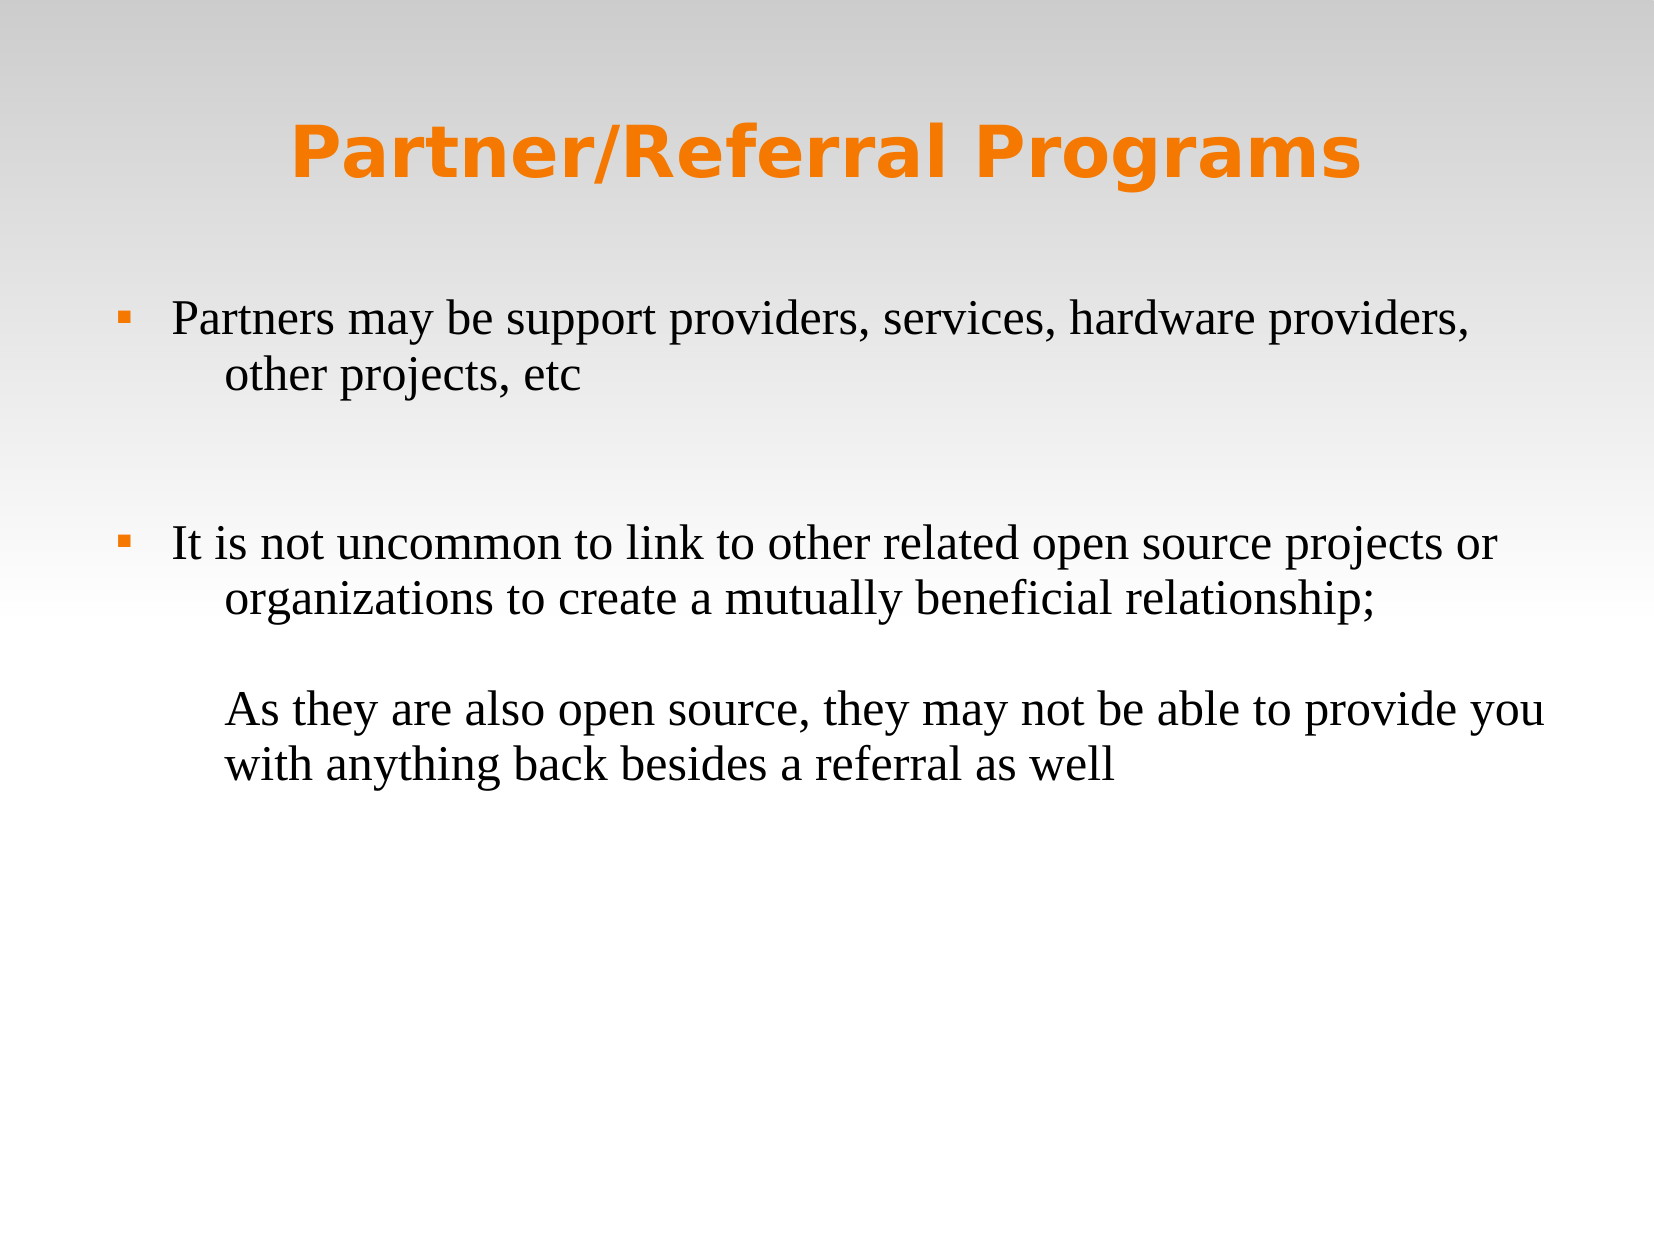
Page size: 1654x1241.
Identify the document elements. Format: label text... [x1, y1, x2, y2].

title Partner/Referral Programs [82, 49, 1571, 257]
list Partners may be support providers, services, hardware providers, other projects, etc It is not uncommon to link to other related open source projects or organizations to create a mutually beneficial relationship; As they are also open source, they may not be able to provide you with anything back besides a referral as well [82, 290, 1571, 1109]
